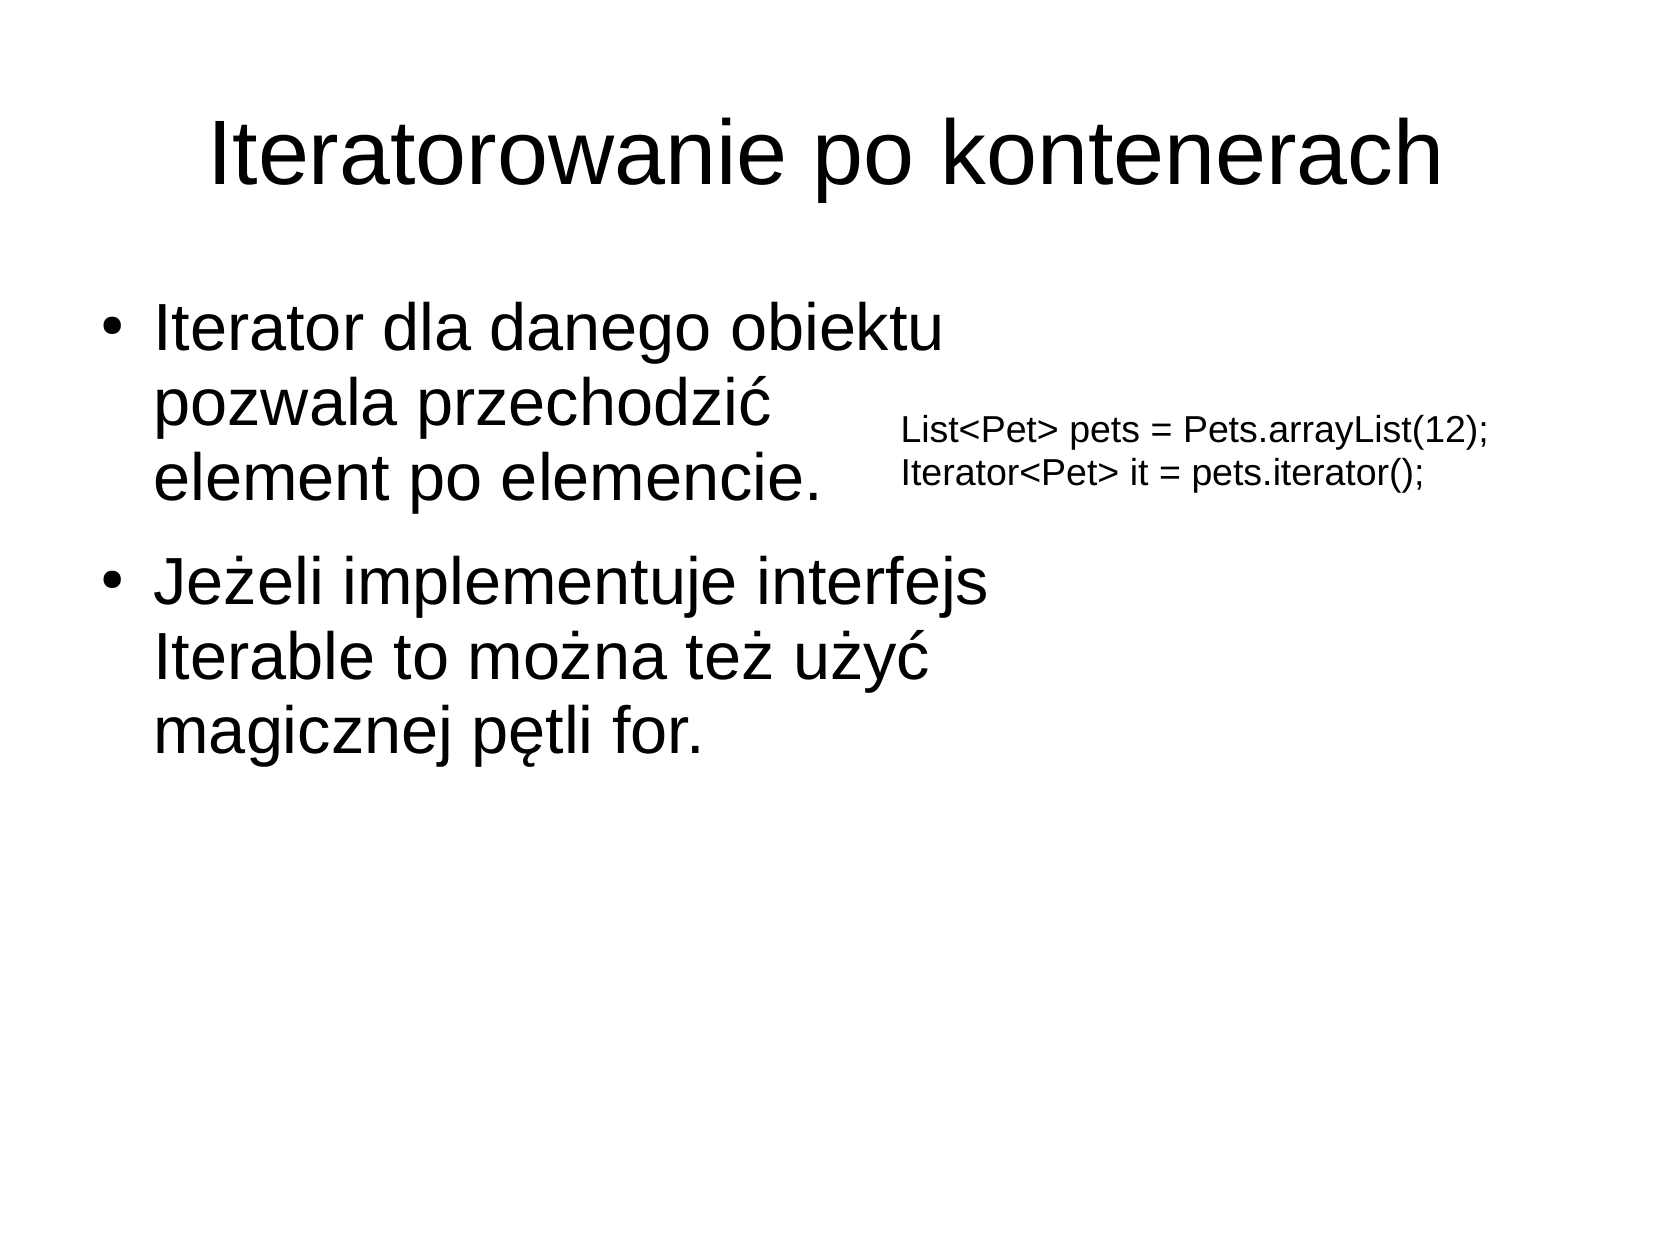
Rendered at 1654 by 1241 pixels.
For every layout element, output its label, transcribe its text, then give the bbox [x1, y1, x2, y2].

title Iteratorowanie po kontenerach [82, 49, 1571, 257]
list Iterator dla danego obiektu pozwala przechodzić element po elemencie. Jeżeli implementuje interfejs Iterable to można też użyć magicznej pętli for. [82, 290, 993, 1010]
text_box List<Pet> pets = Pets.arrayList(12); Iterator<Pet> it = pets.iterator(); [885, 401, 1583, 501]
